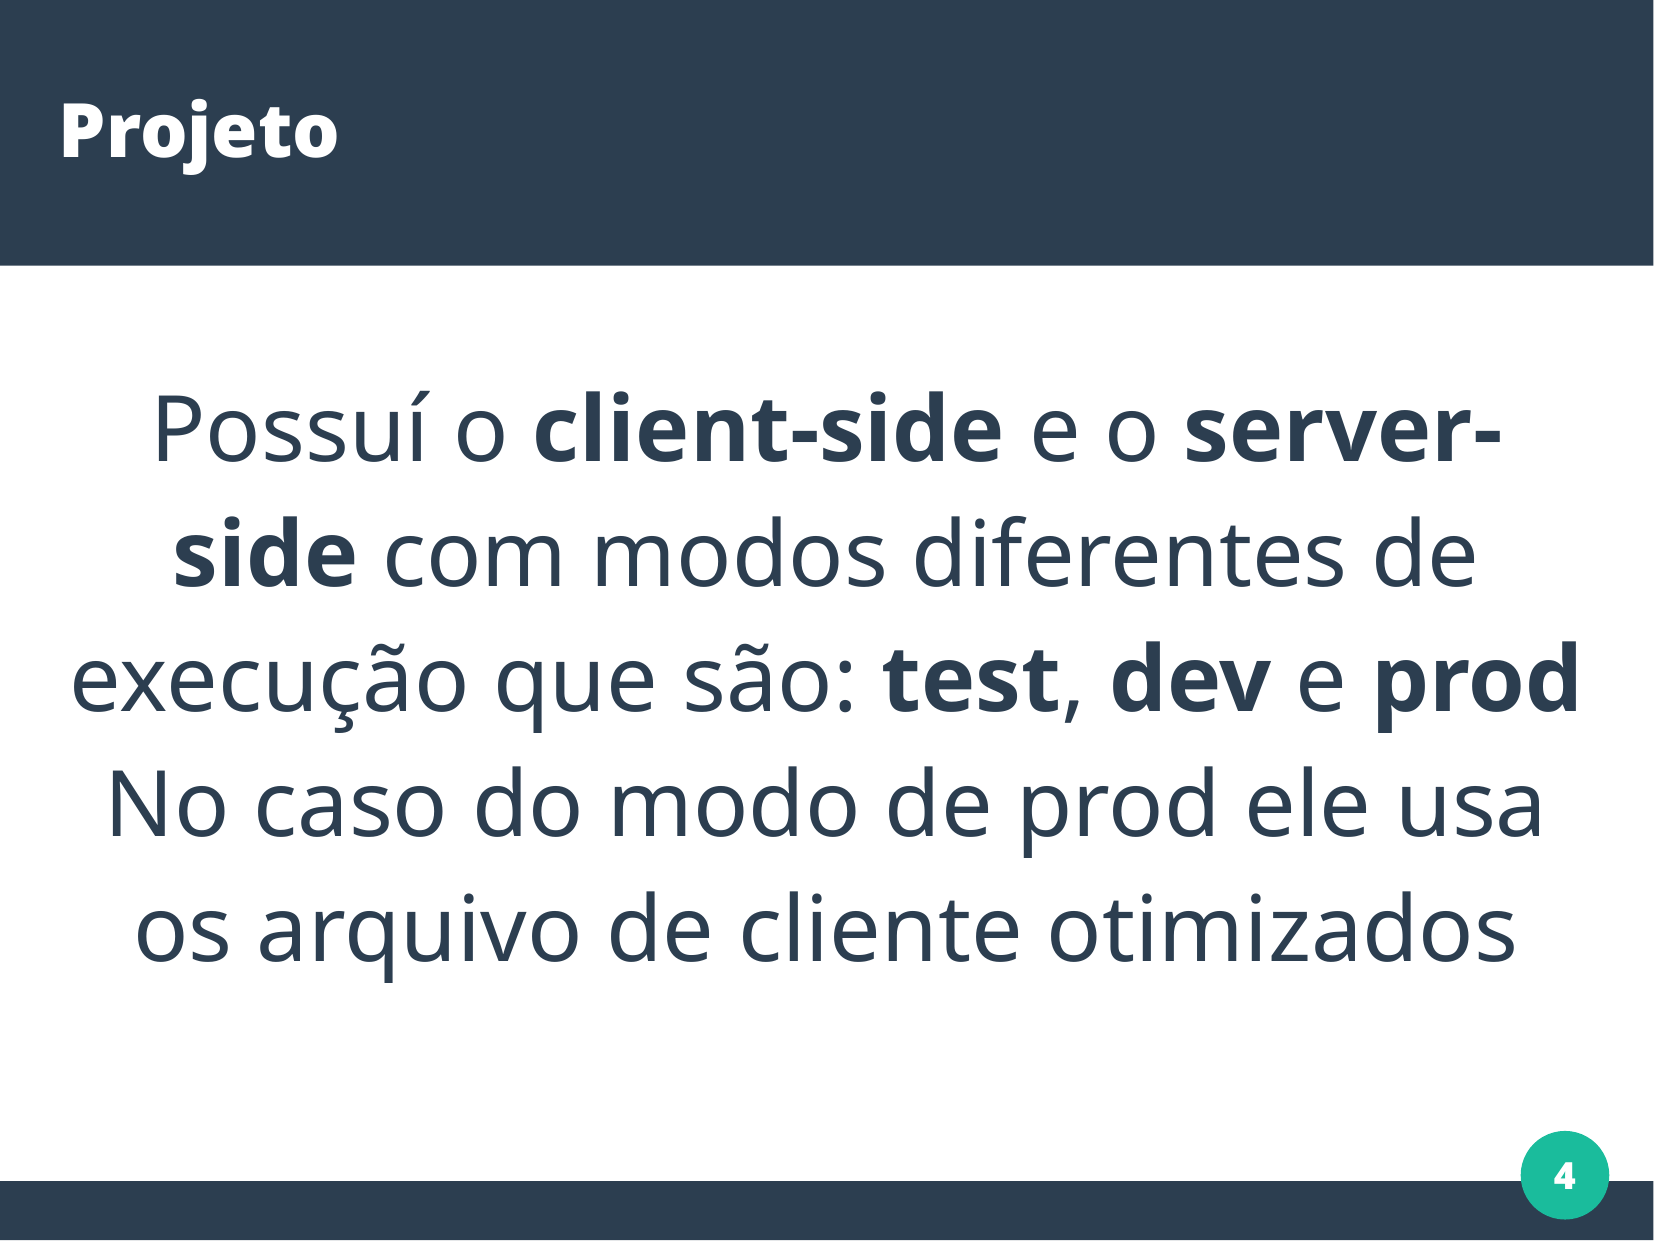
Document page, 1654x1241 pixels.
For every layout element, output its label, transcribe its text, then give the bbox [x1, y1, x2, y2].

title Projeto [59, 49, 1595, 203]
subtitle Possuí o client-side e o server-side com modos diferentes de execução que são: test, dev e prod No caso do modo de prod ele usa os arquivo de cliente otimizados [59, 203, 1595, 1241]
